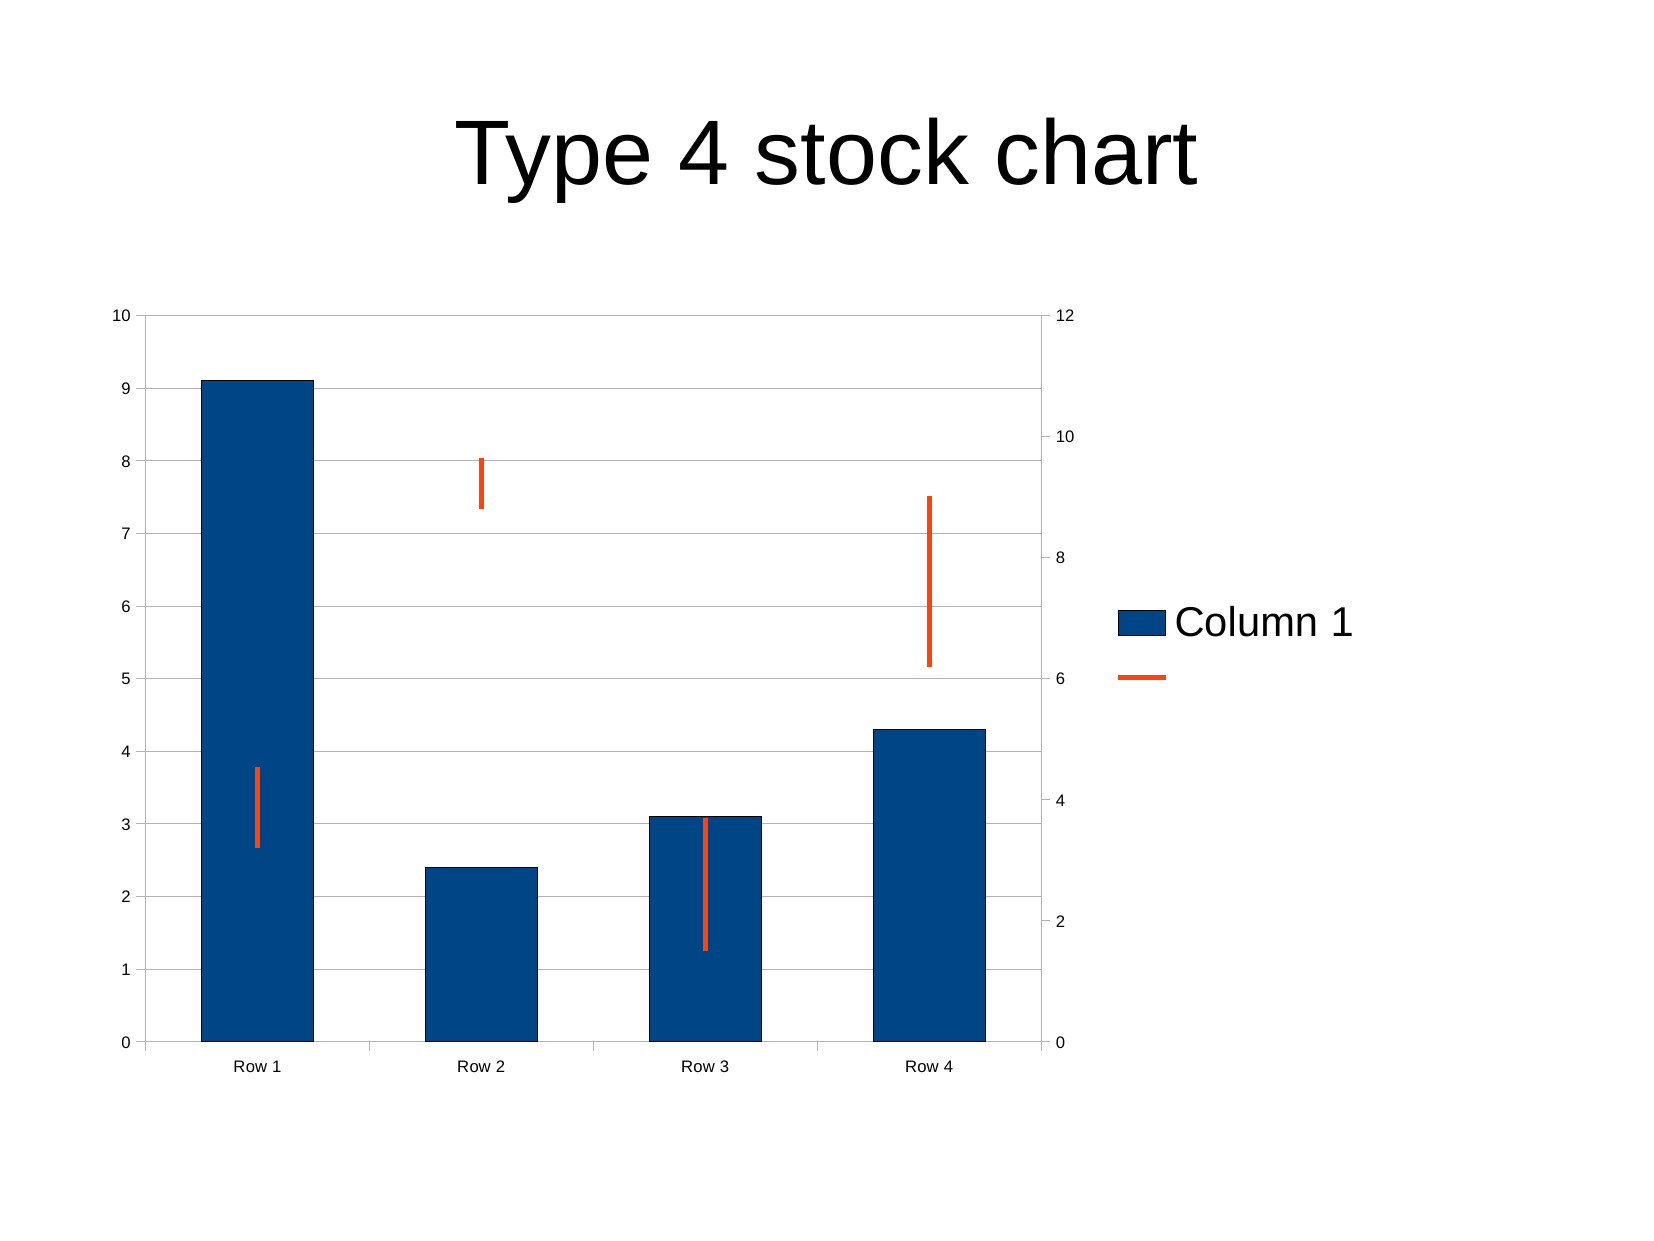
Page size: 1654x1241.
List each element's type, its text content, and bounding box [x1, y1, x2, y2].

chart [82, 290, 1571, 1109]
title Type 4 stock chart [82, 56, 1571, 250]
